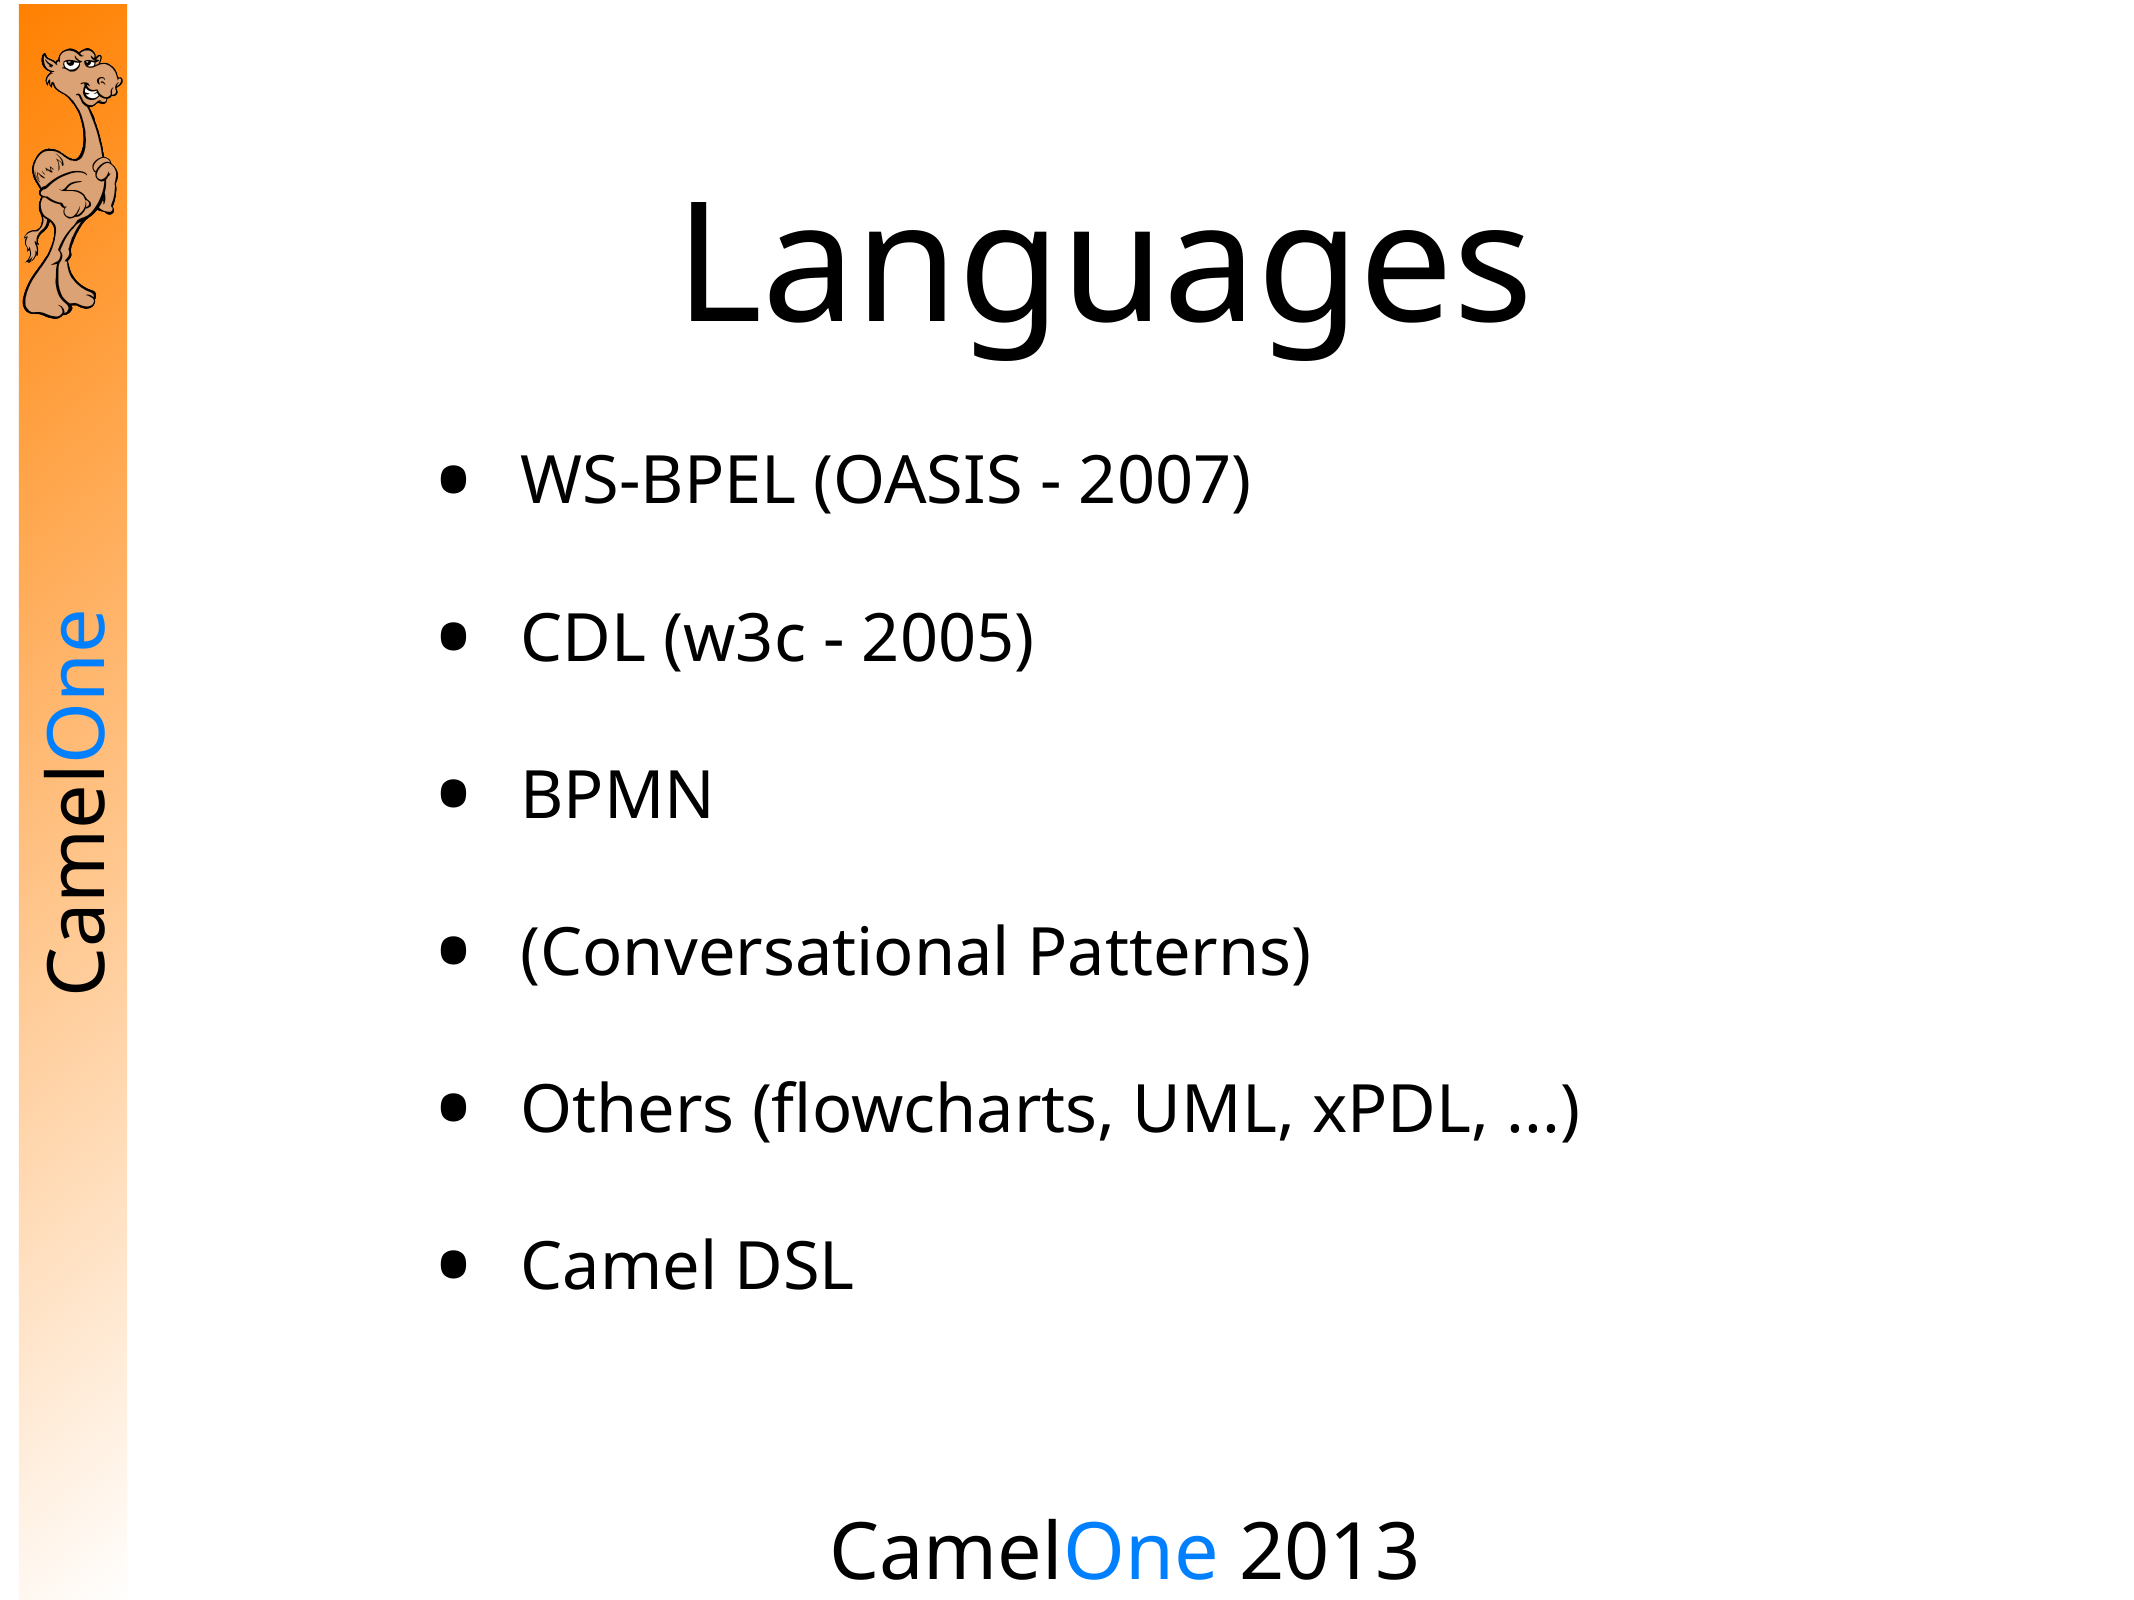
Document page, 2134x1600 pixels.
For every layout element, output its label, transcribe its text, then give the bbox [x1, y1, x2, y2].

picture [22, 48, 123, 319]
list WS-BPEL (OASIS - 2007) CDL (w3c - 2005) BPMN (Conversational Patterns) Others (flowcharts, UML, xPDL, ...) Camel DSL [397, 460, 1843, 1465]
title Languages [228, 146, 1981, 364]
title Q&A [18, 339, 128, 433]
